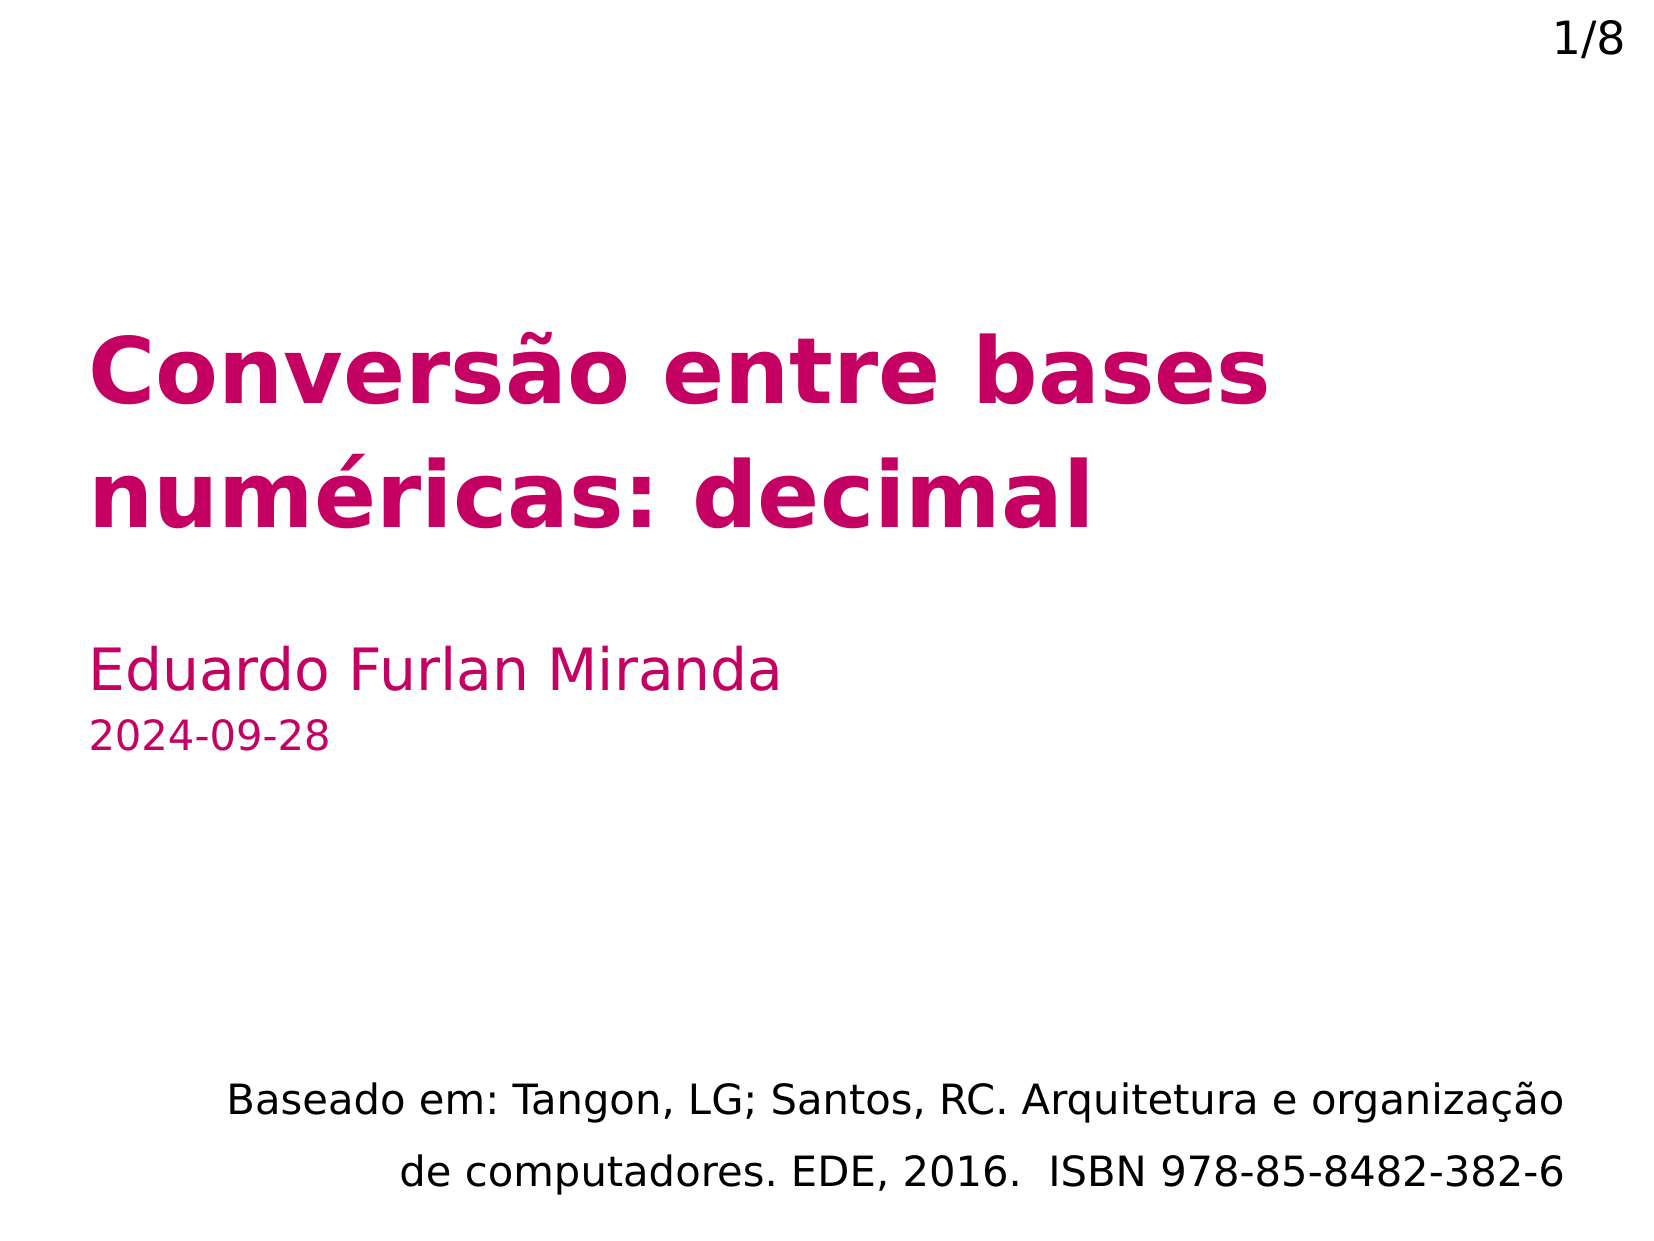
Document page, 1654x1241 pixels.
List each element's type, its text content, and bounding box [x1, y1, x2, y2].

title Conversão entre bases numéricas: decimal Eduardo Furlan Miranda 2024-09-28 [88, 29, 1565, 1034]
list Baseado em: Tangon, LG; Santos, RC. Arquitetura e organização de computadores. EDE, 2016. ISBN 978-85-8482-382-6 [188, 1051, 1565, 1211]
